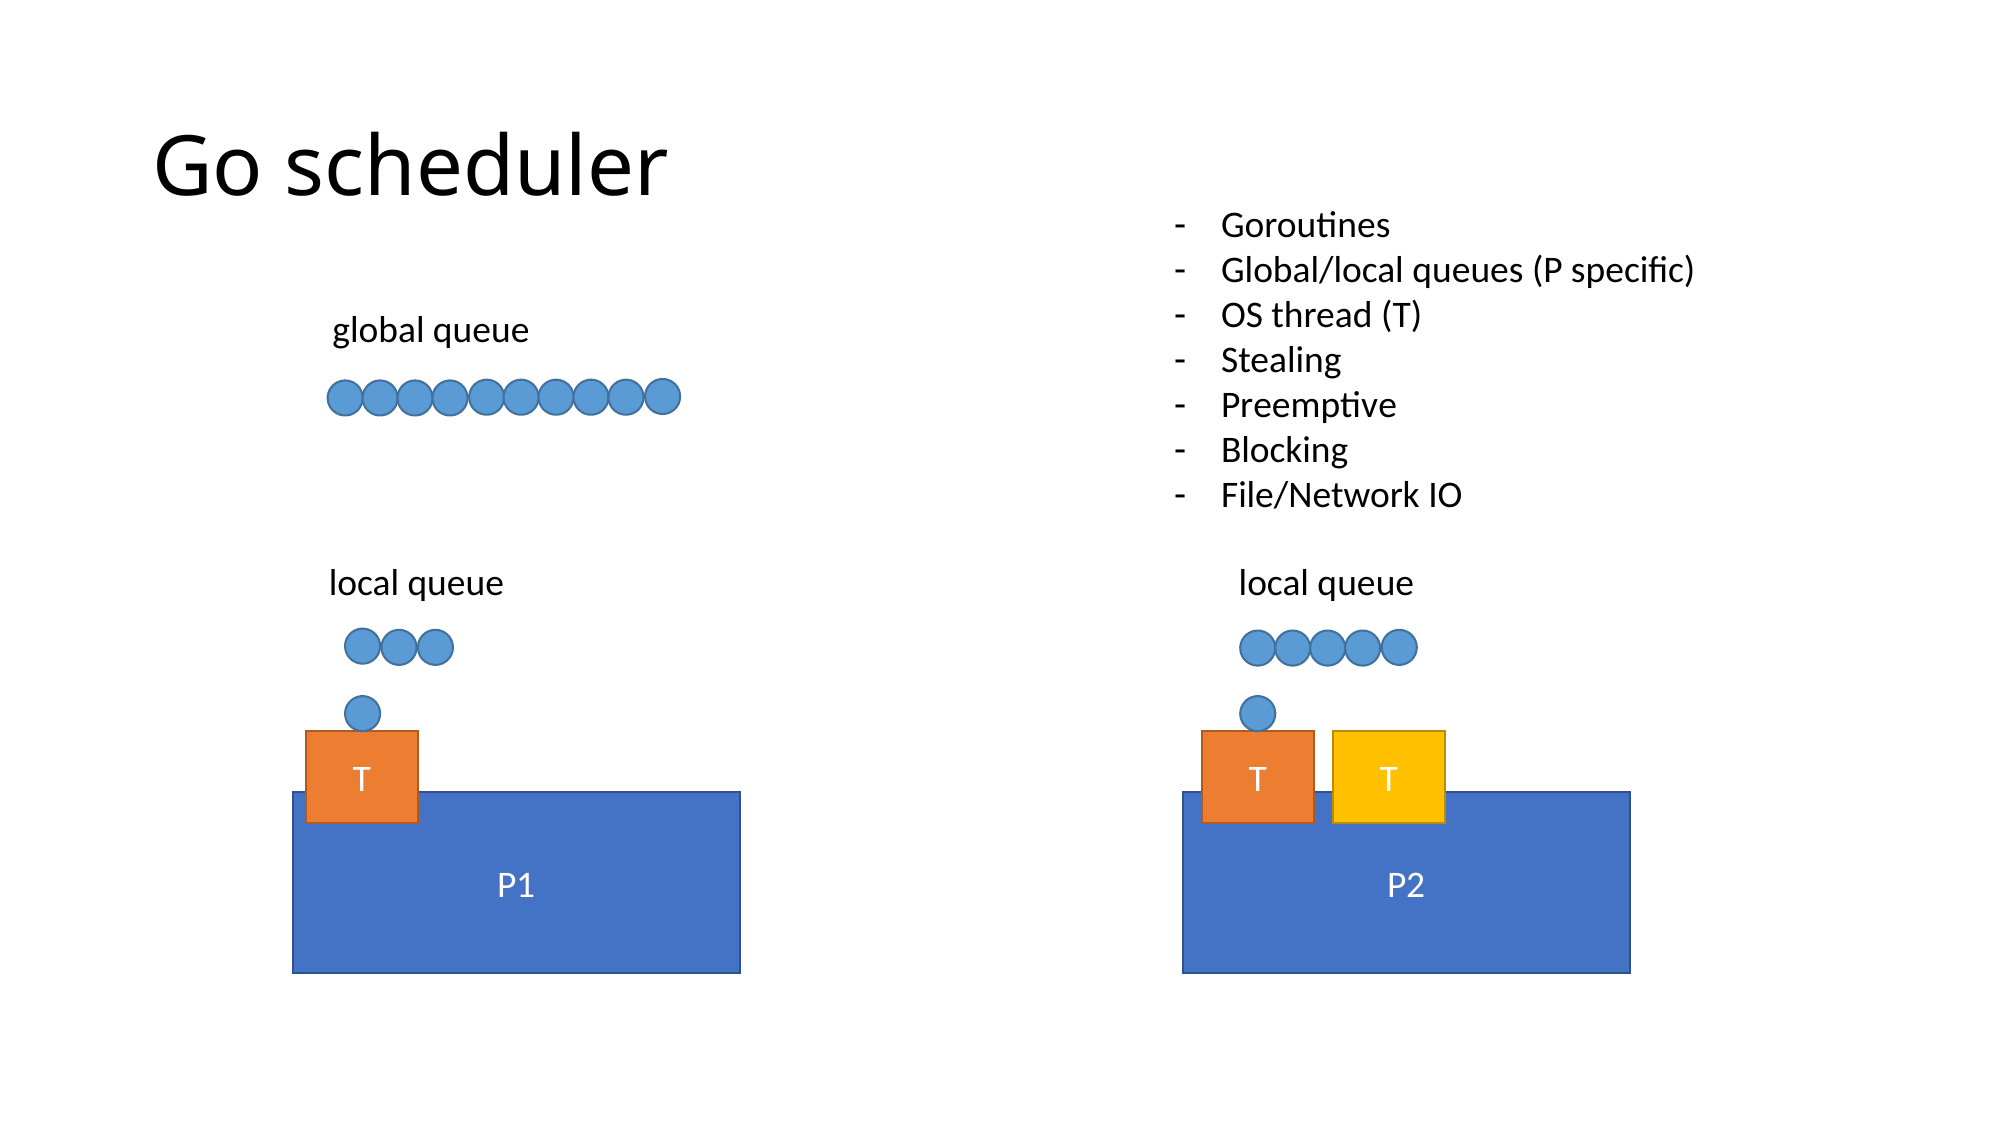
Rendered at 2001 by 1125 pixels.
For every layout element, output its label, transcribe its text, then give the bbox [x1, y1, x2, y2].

text_box P2 [1183, 792, 1630, 973]
text_box global queue [317, 297, 548, 359]
text_box [645, 379, 681, 414]
text_box [327, 380, 468, 416]
title Go scheduler [137, 59, 1863, 278]
text_box T [306, 731, 418, 823]
text_box P1 [293, 792, 740, 973]
text_box [345, 696, 381, 732]
text_box Goroutines Global/local queues (P specific) OS thread (T) Stealing Preemptive Blocking File/Network IO [1159, 192, 1790, 526]
text_box [345, 628, 453, 665]
text_box [1240, 629, 1417, 666]
text_box local queue [313, 550, 522, 612]
text_box [1240, 696, 1276, 732]
text_box T [1202, 731, 1314, 823]
text_box T [1333, 731, 1445, 823]
text_box [469, 379, 644, 415]
text_box local queue [1223, 550, 1432, 612]
